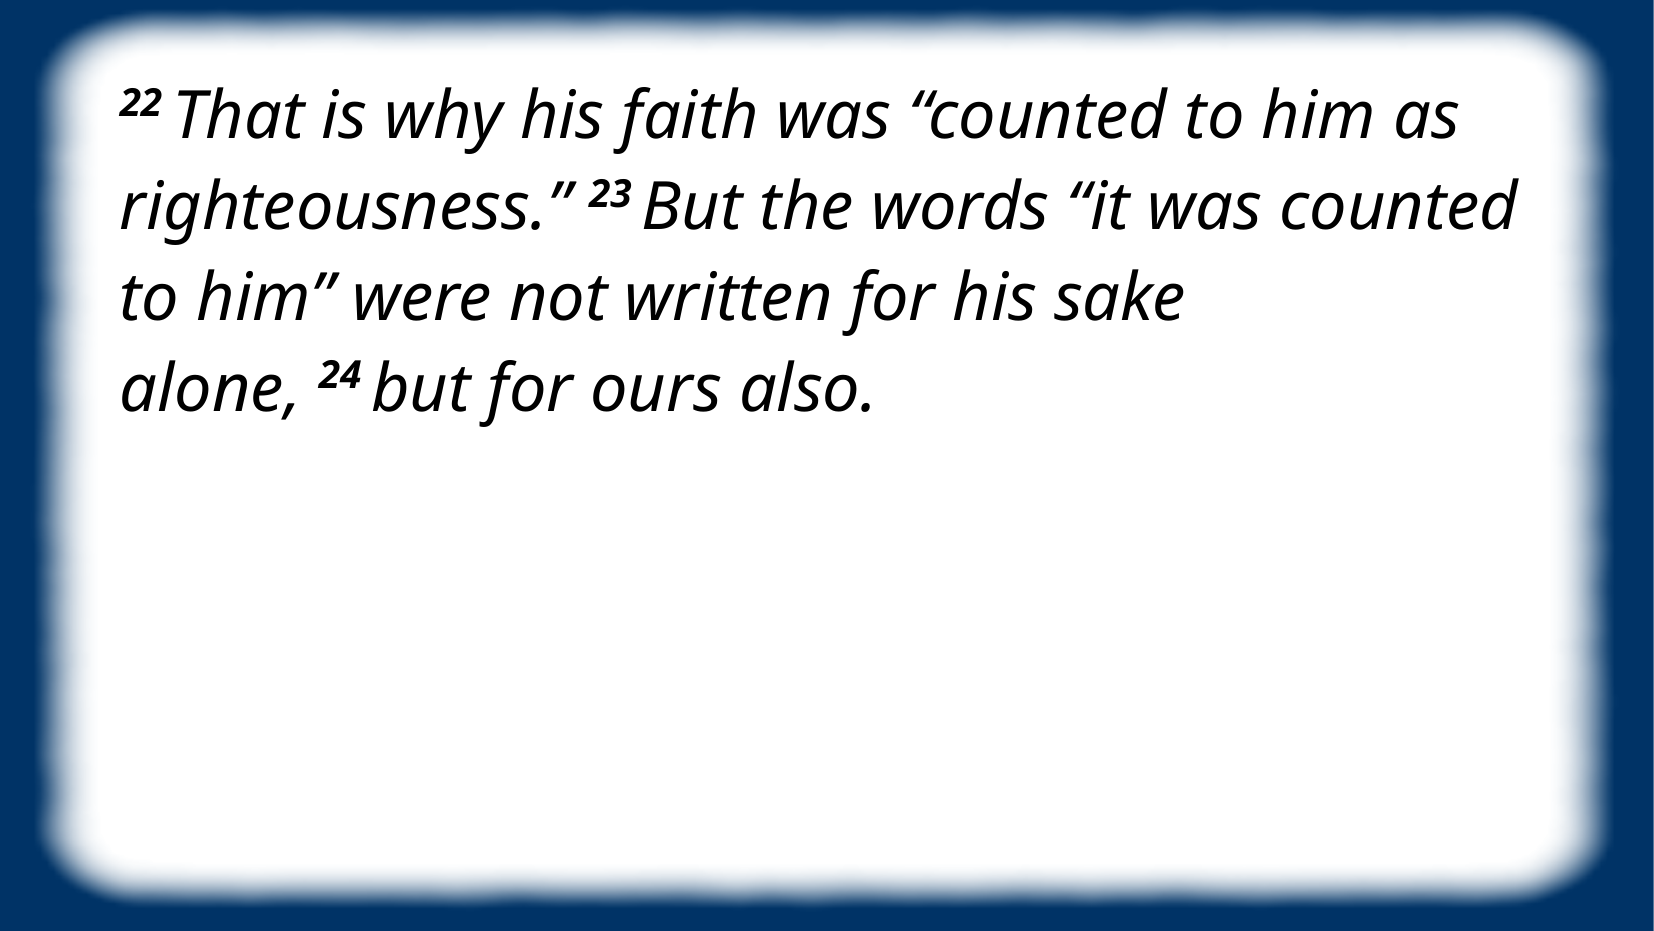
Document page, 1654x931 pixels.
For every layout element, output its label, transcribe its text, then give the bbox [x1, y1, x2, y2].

picture [0, 0, 1654, 931]
text_box 22 That is why his faith was “counted to him as righteousness.” 23 But the words “it was counted to him” were not written for his sake alone, 24 but for ours also. [105, 60, 1546, 430]
